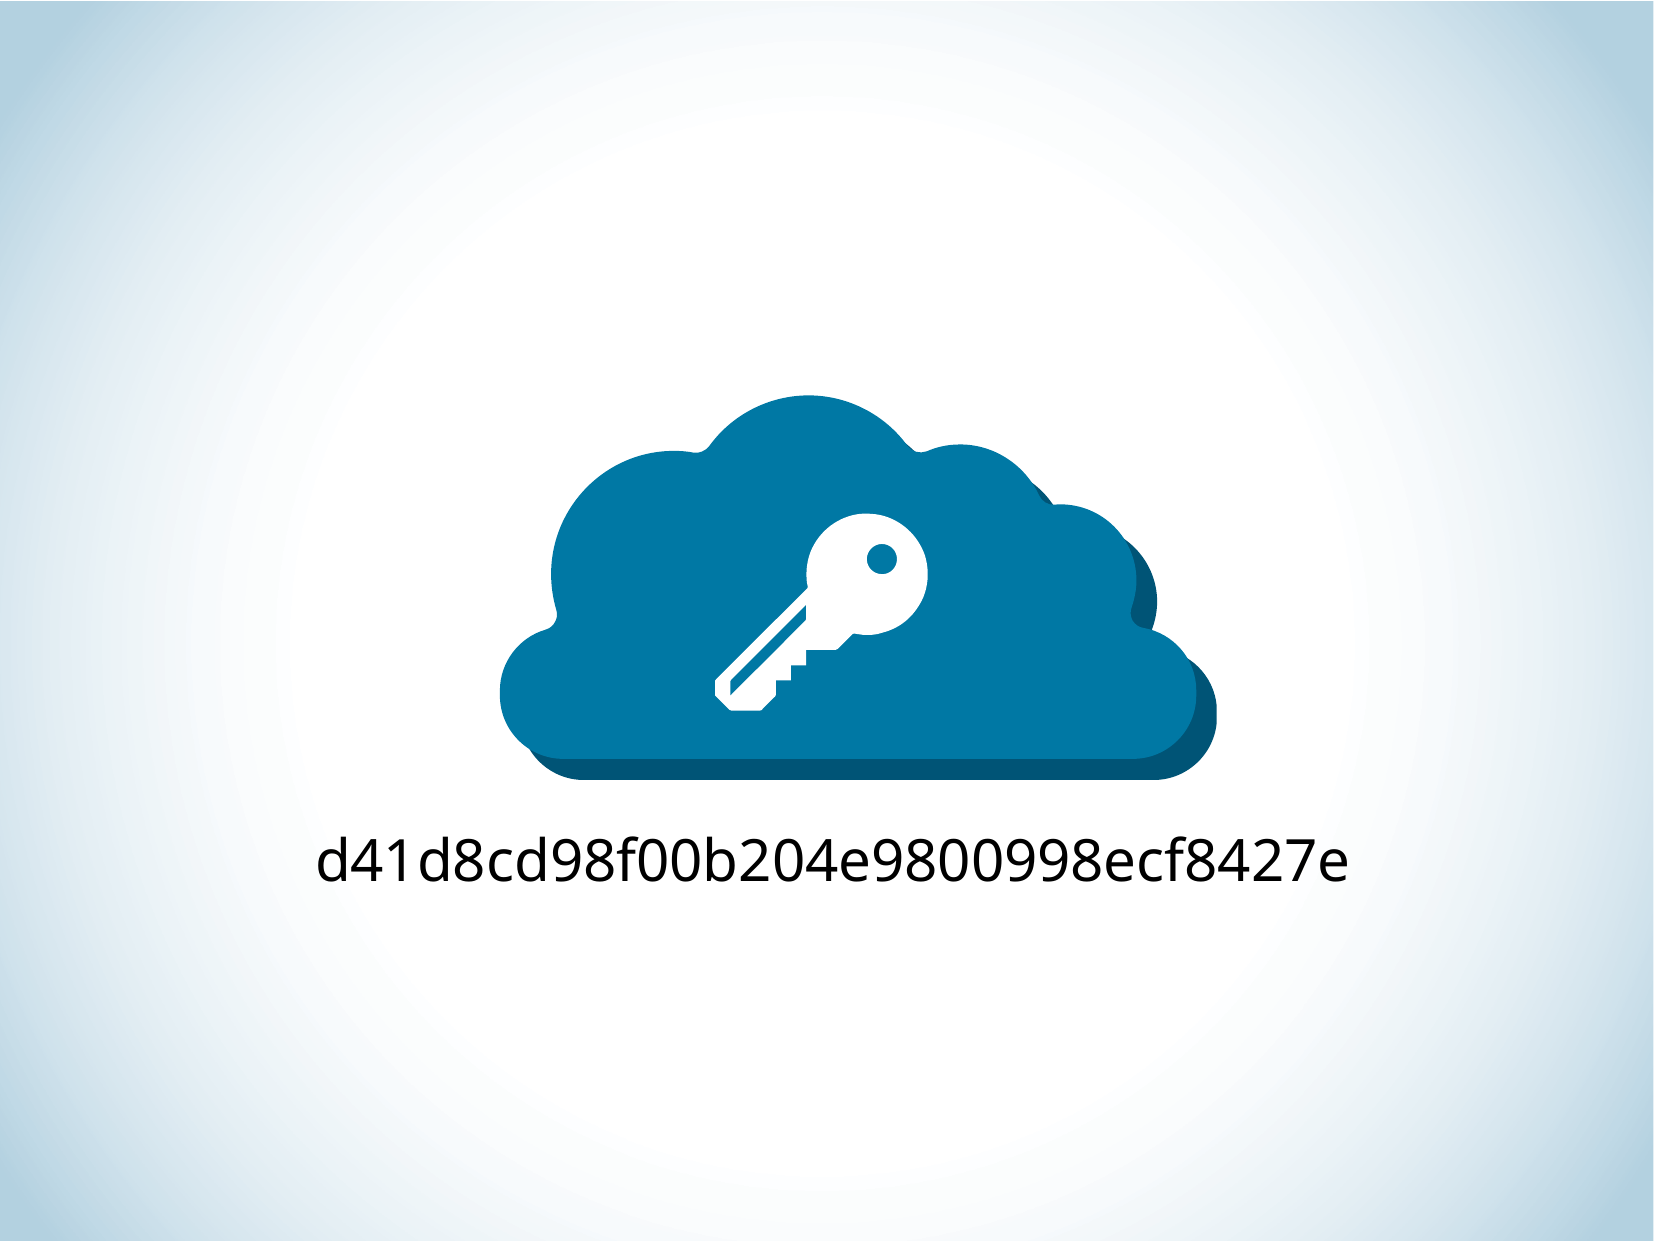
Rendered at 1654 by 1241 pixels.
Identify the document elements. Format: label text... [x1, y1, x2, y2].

picture [0, 1, 1654, 1241]
text_box d41d8cd98f00b204e9800998ecf8427e [59, 811, 1607, 898]
